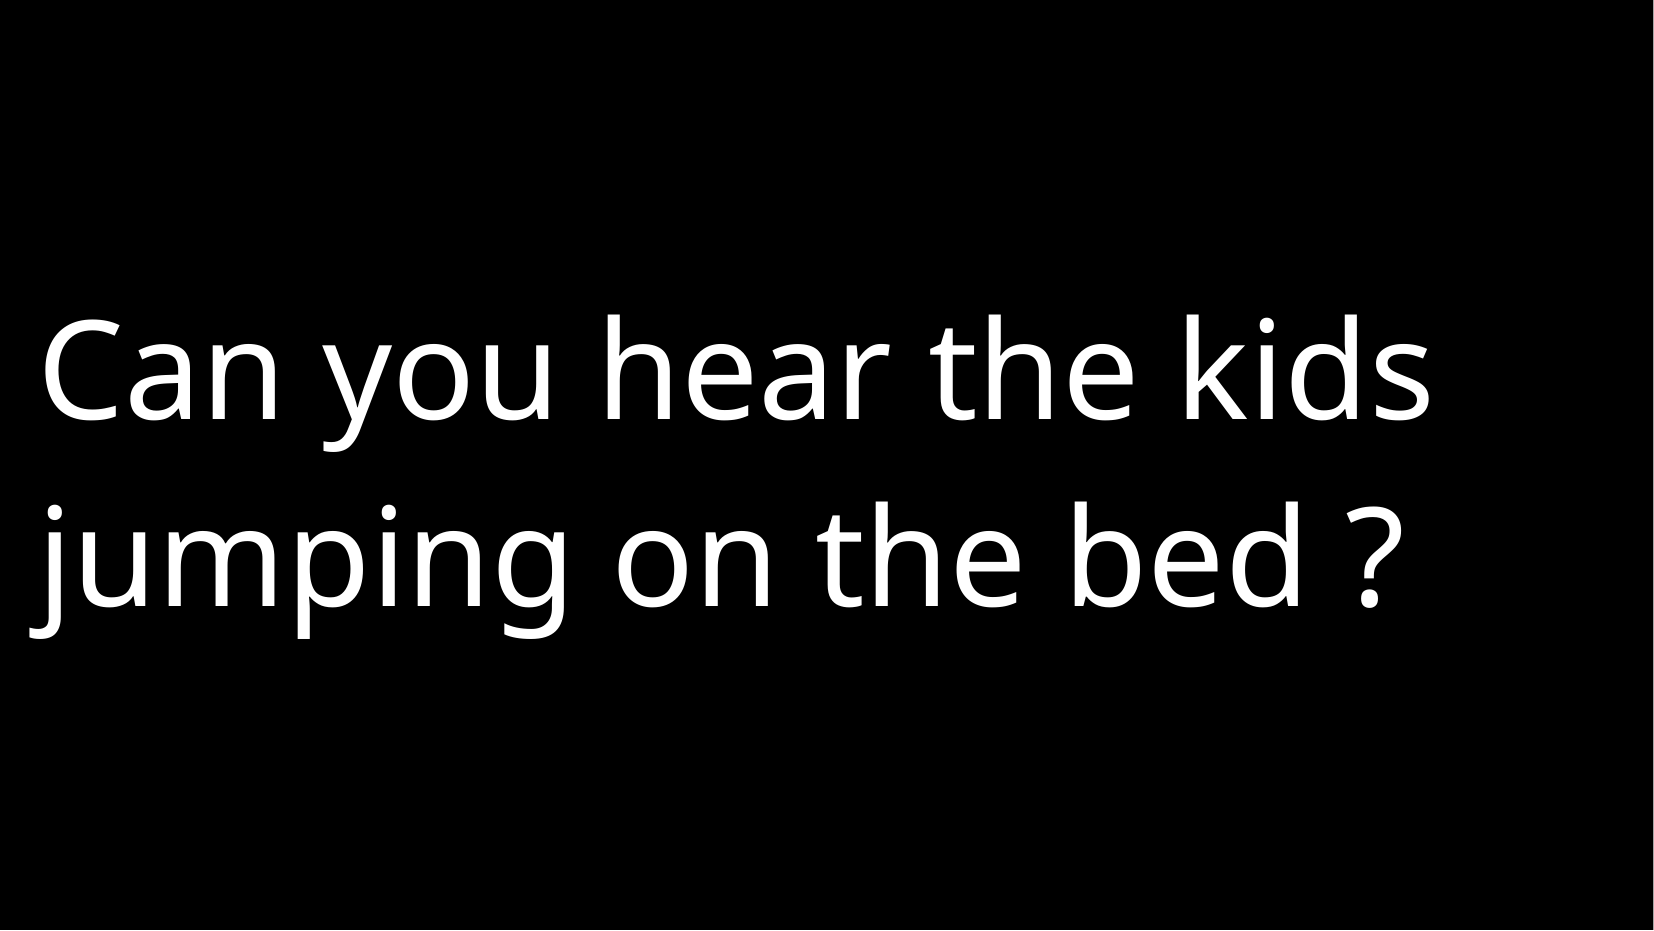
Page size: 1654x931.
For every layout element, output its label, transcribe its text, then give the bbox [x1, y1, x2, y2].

title Can you hear the kids jumping on the bed ? [37, 19, 1612, 900]
